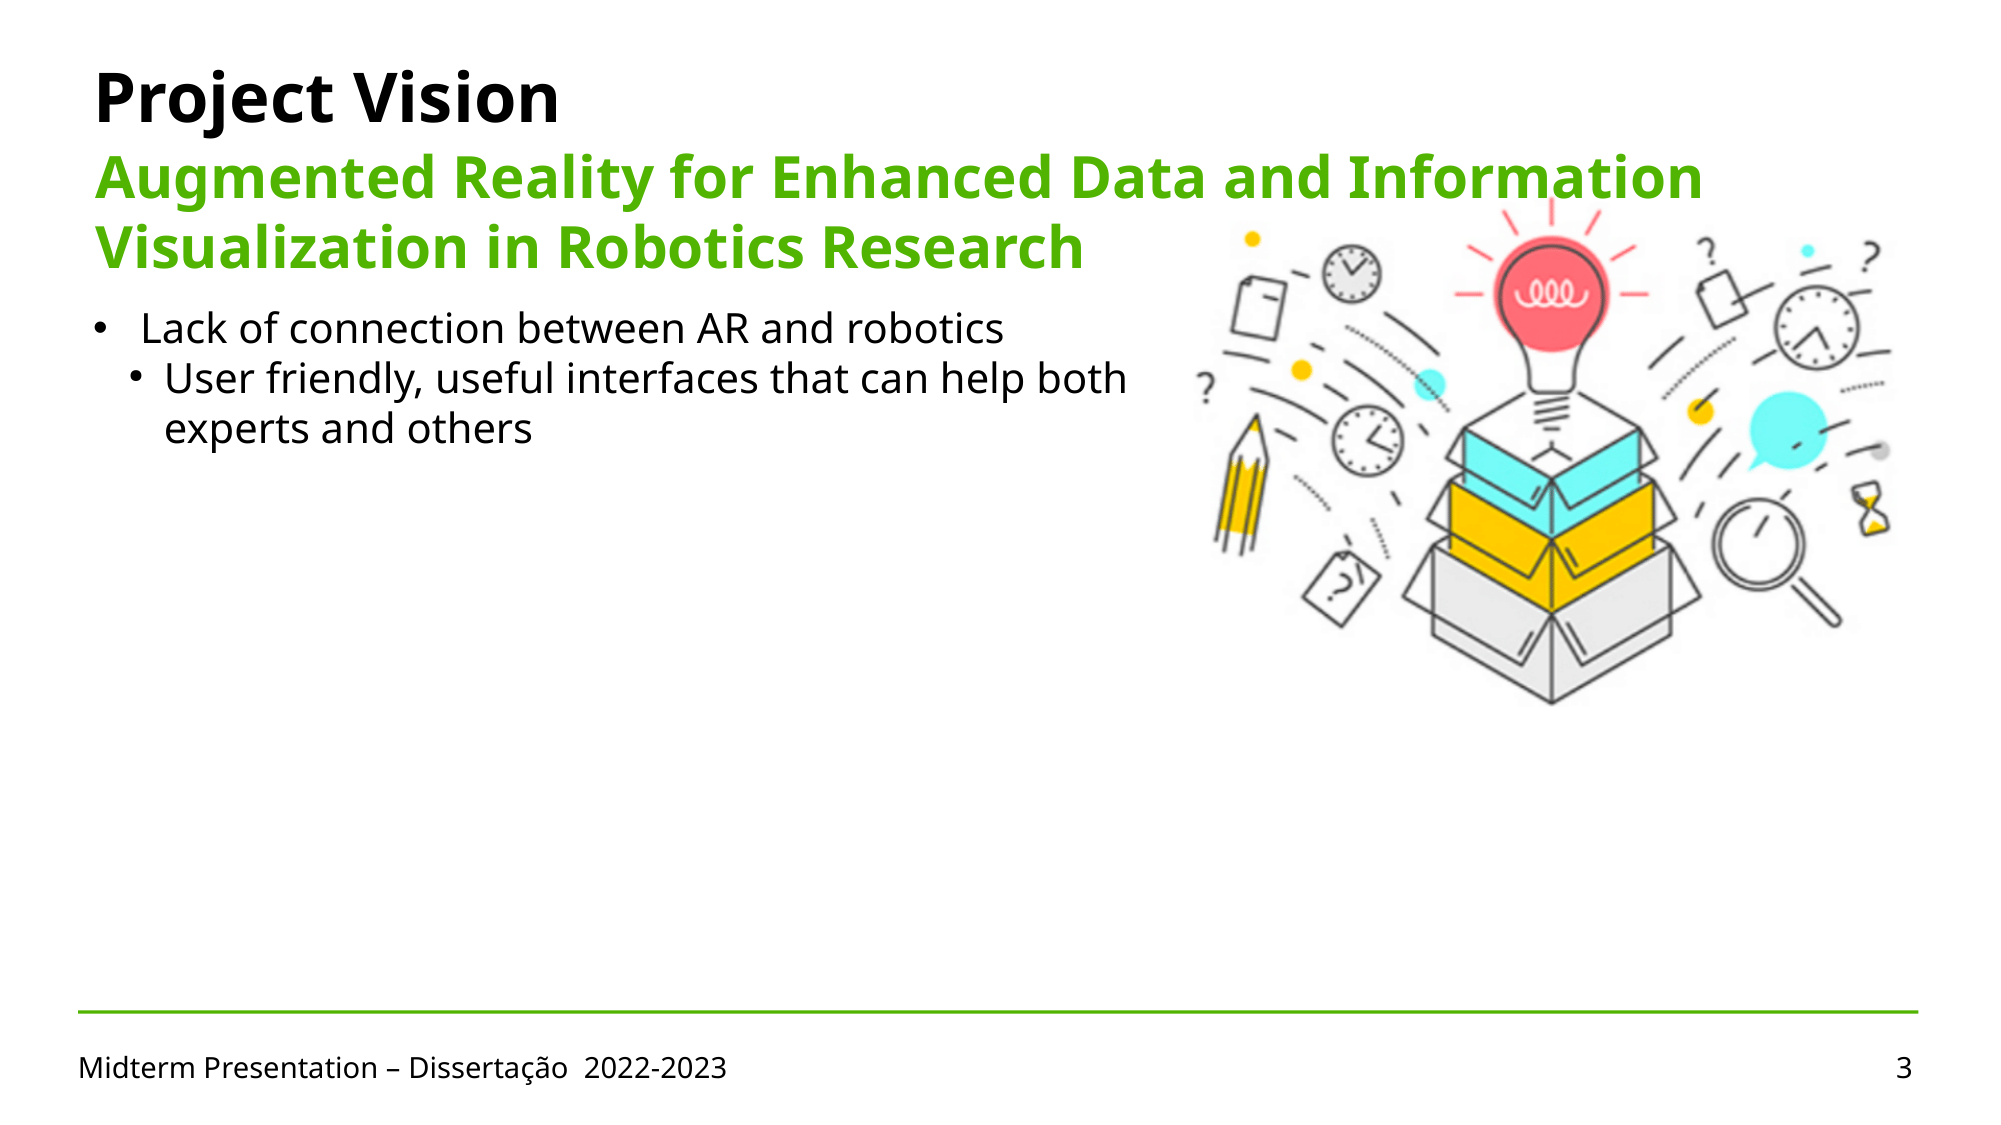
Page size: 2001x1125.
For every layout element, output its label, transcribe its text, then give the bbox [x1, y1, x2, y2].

text_box Midterm Presentation – Dissertação 2022-2023 [63, 1041, 1063, 1093]
text_box <number> [1807, 1041, 1928, 1093]
text_box Augmented Reality for Enhanced Data and Information Visualization in Robotics Research [95, 140, 1922, 281]
picture [1167, 107, 1939, 733]
text_box Lack of connection between AR and robotics User friendly, useful interfaces that can help both experts and others [78, 294, 1149, 460]
text_box Project Vision [78, 54, 1922, 146]
